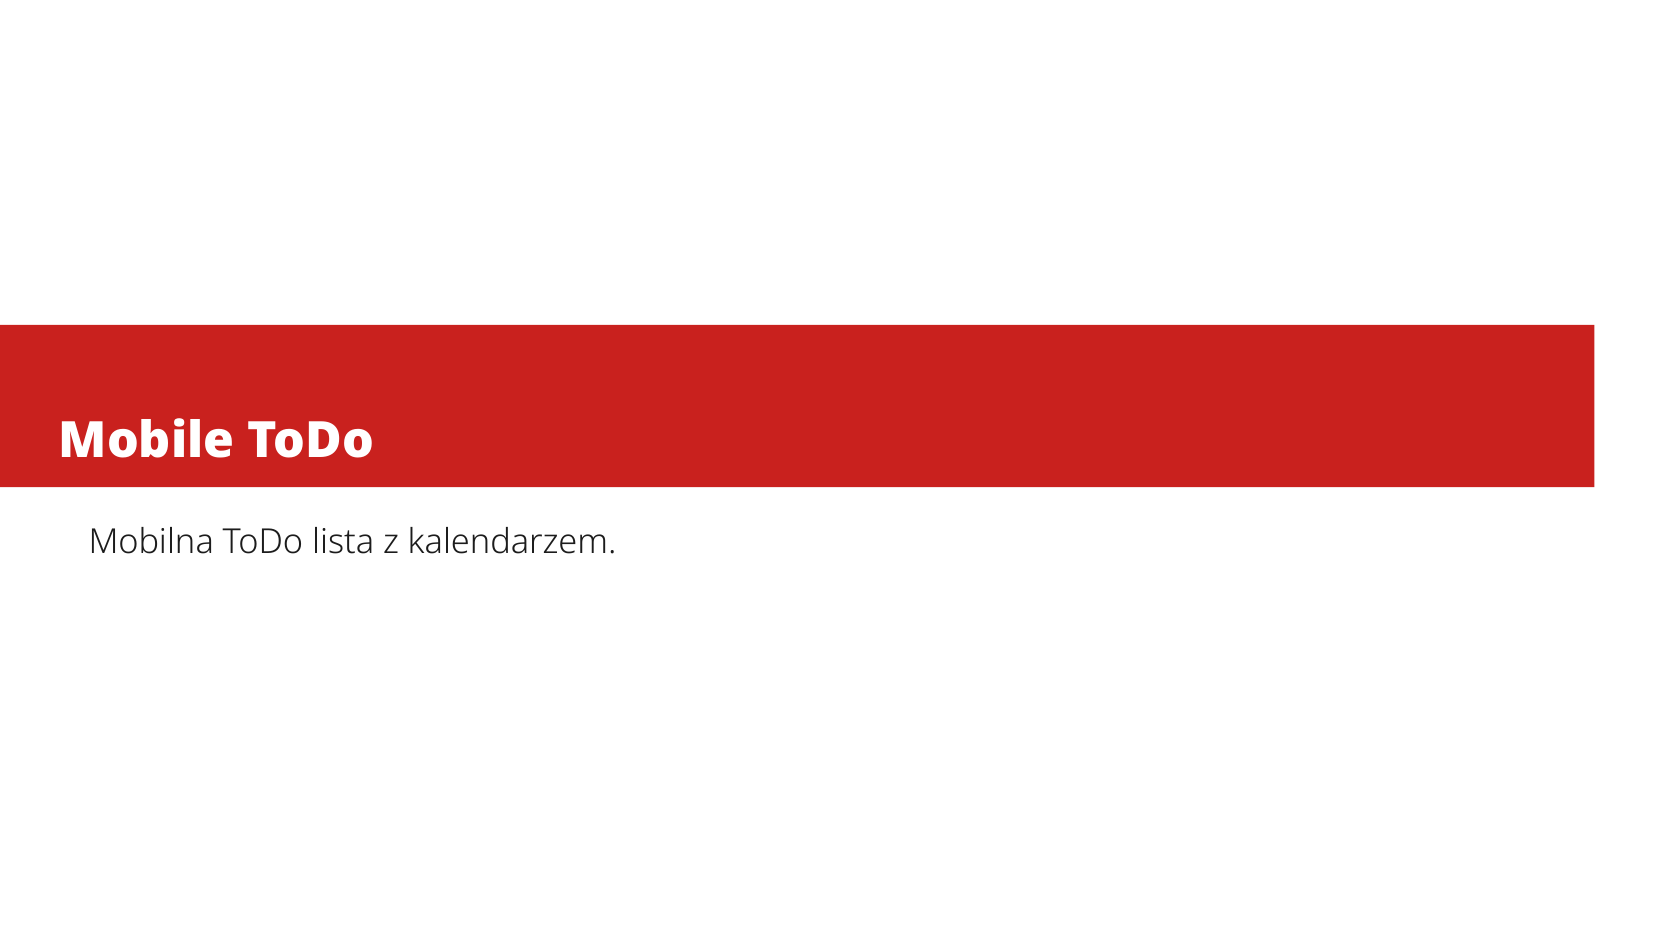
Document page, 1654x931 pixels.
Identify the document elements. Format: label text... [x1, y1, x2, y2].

subtitle Mobilna ToDo lista z kalendarzem. [88, 516, 1565, 827]
title Mobile ToDo [59, 354, 1565, 473]
